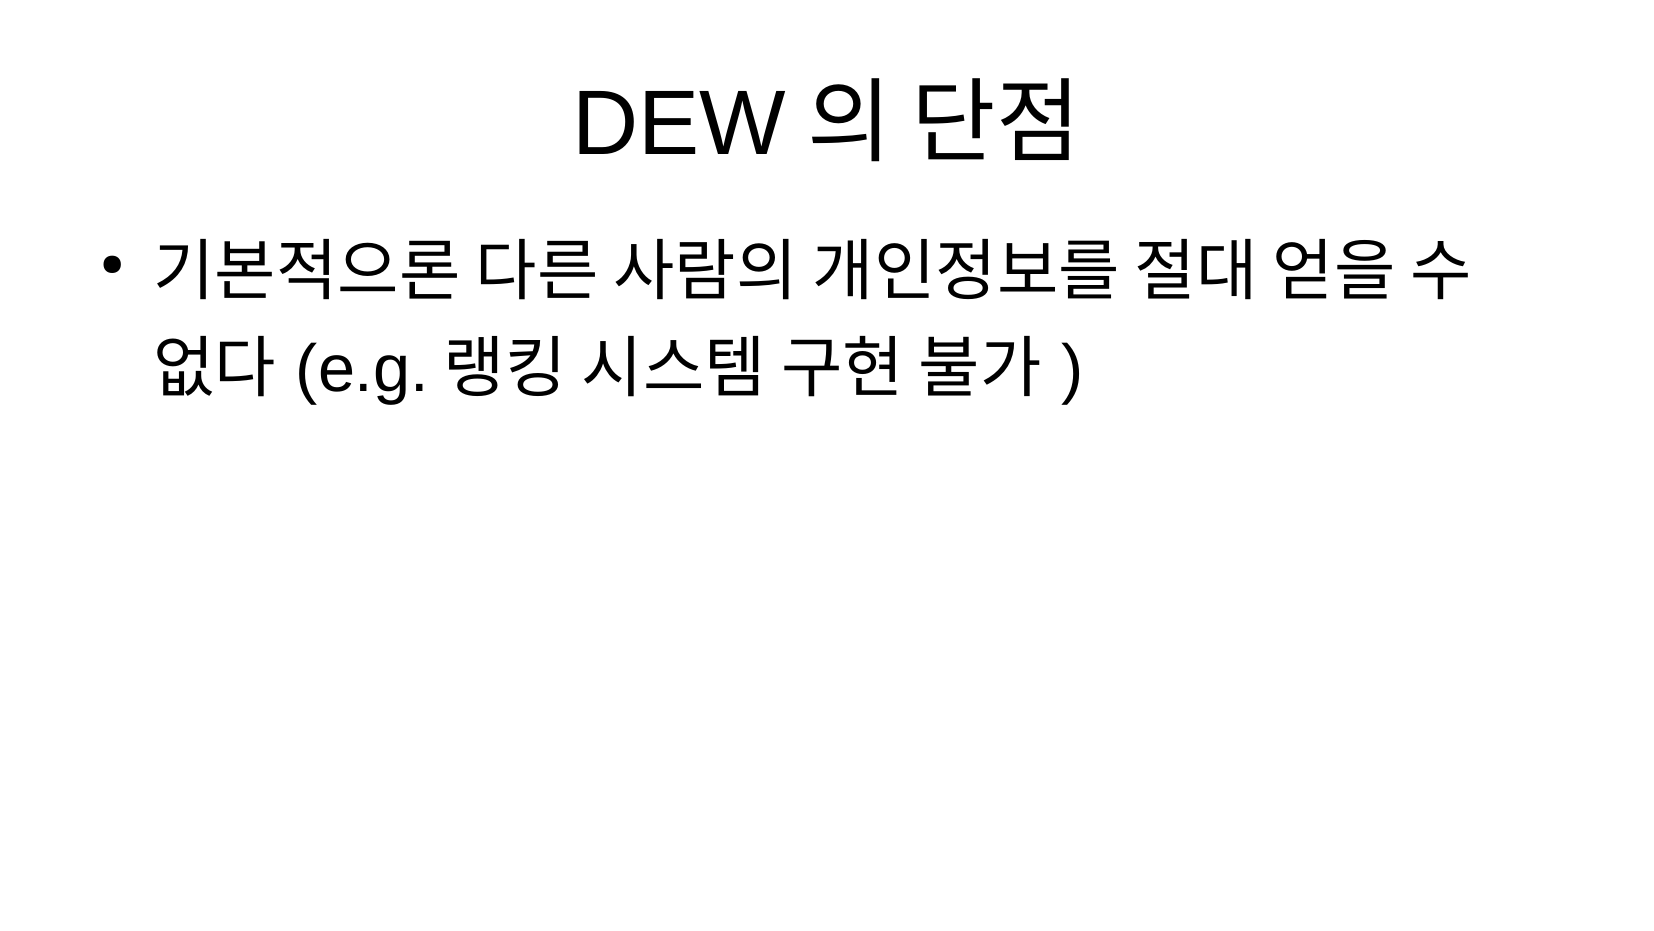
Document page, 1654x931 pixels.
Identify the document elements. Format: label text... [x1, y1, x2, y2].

list 기본적으론 다른 사람의 개인정보를 절대 얻을 수 없다(e.g.랭킹 시스템 구현 불가) [82, 217, 1571, 758]
title DEW의 단점 [82, 37, 1571, 193]
